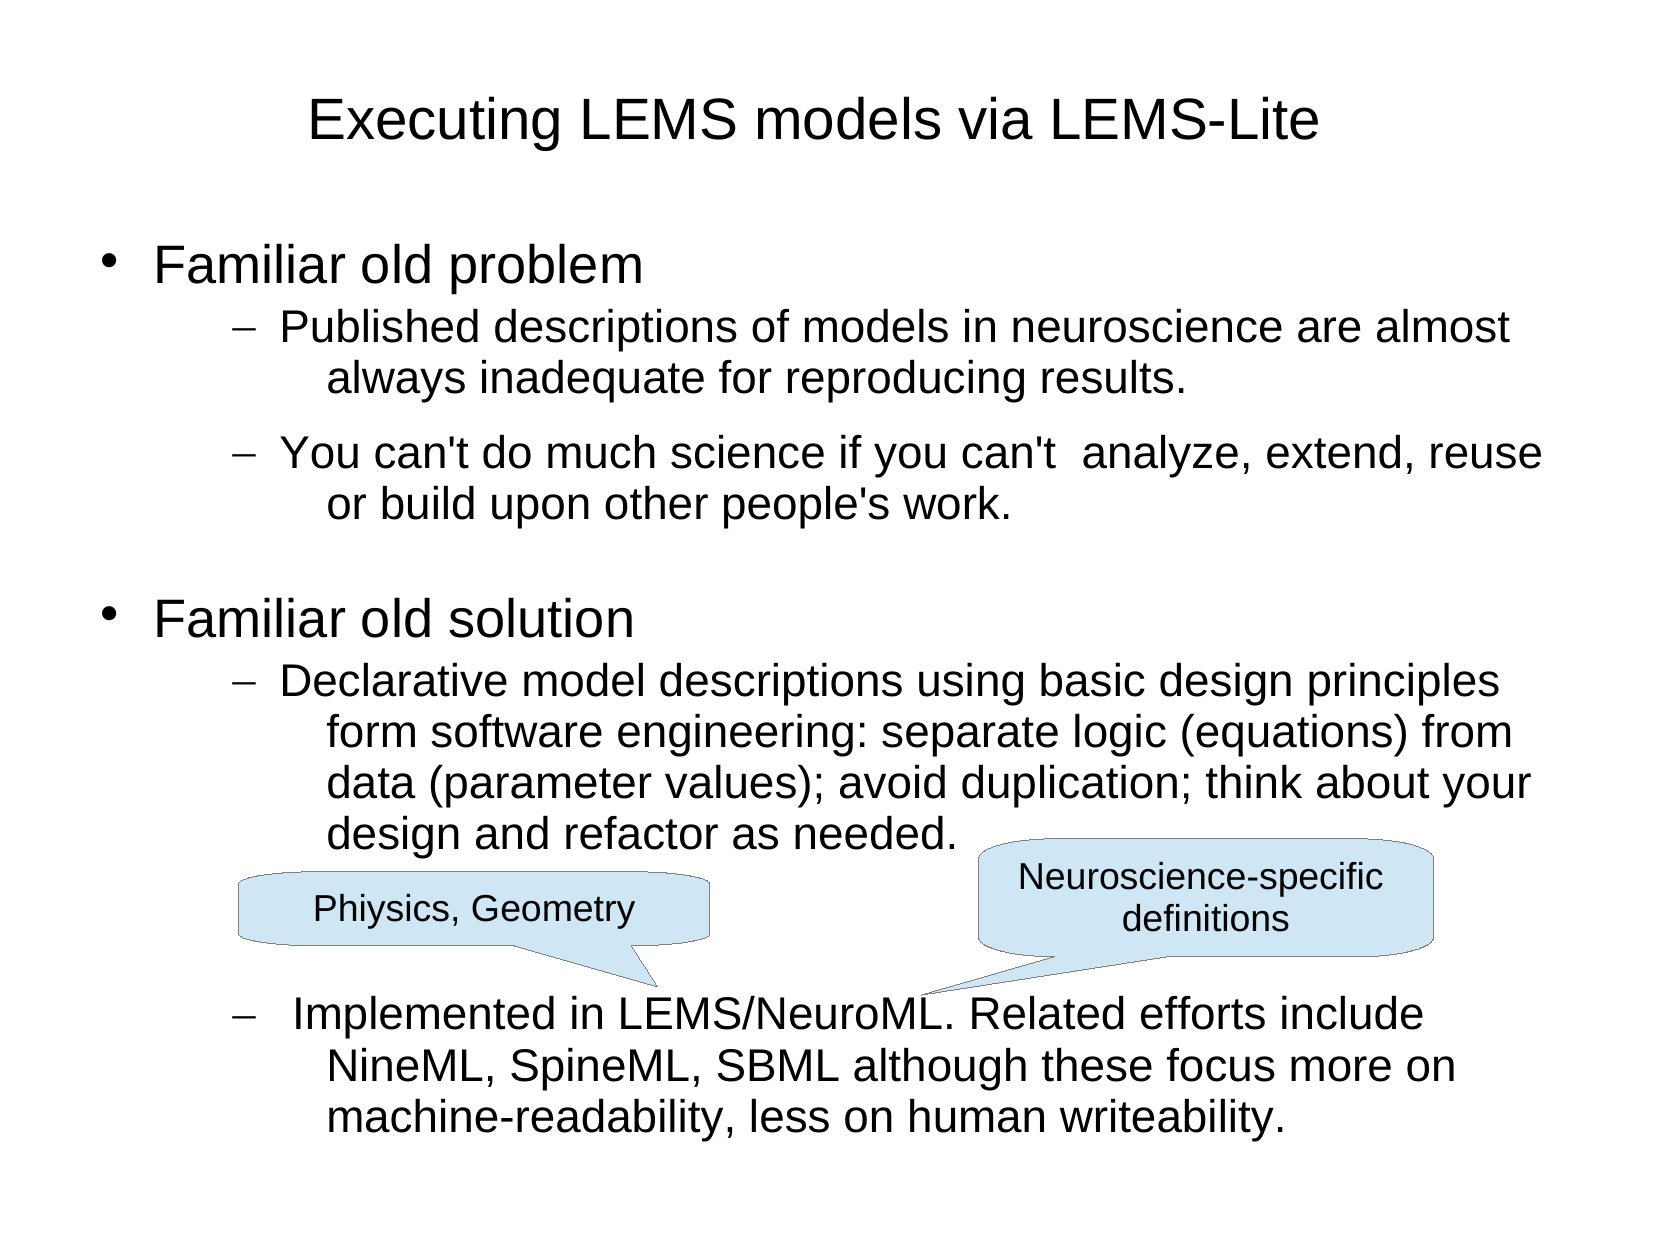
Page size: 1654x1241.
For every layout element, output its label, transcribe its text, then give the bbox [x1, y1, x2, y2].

text_box Phiysics, Geometry [238, 871, 710, 987]
text_box Neuroscience-specific definitions [921, 838, 1434, 996]
title Executing LEMS models via LEMS-Lite [70, 48, 1559, 187]
list Familiar old problem Published descriptions of models in neuroscience are almost always inadequate for reproducing results. You can't do much science if you can't analyze, extend, reuse or build upon other people's work. Familiar old solution Declarative model descriptions using basic design principles form software engineering: separate logic (equations) from data (parameter values); avoid duplication; think about your design and refactor as needed. Implemented in LEMS/NeuroML. Related efforts include NineML, SpineML, SBML although these focus more on machine-readability, less on human writeability. [82, 231, 1571, 1241]
